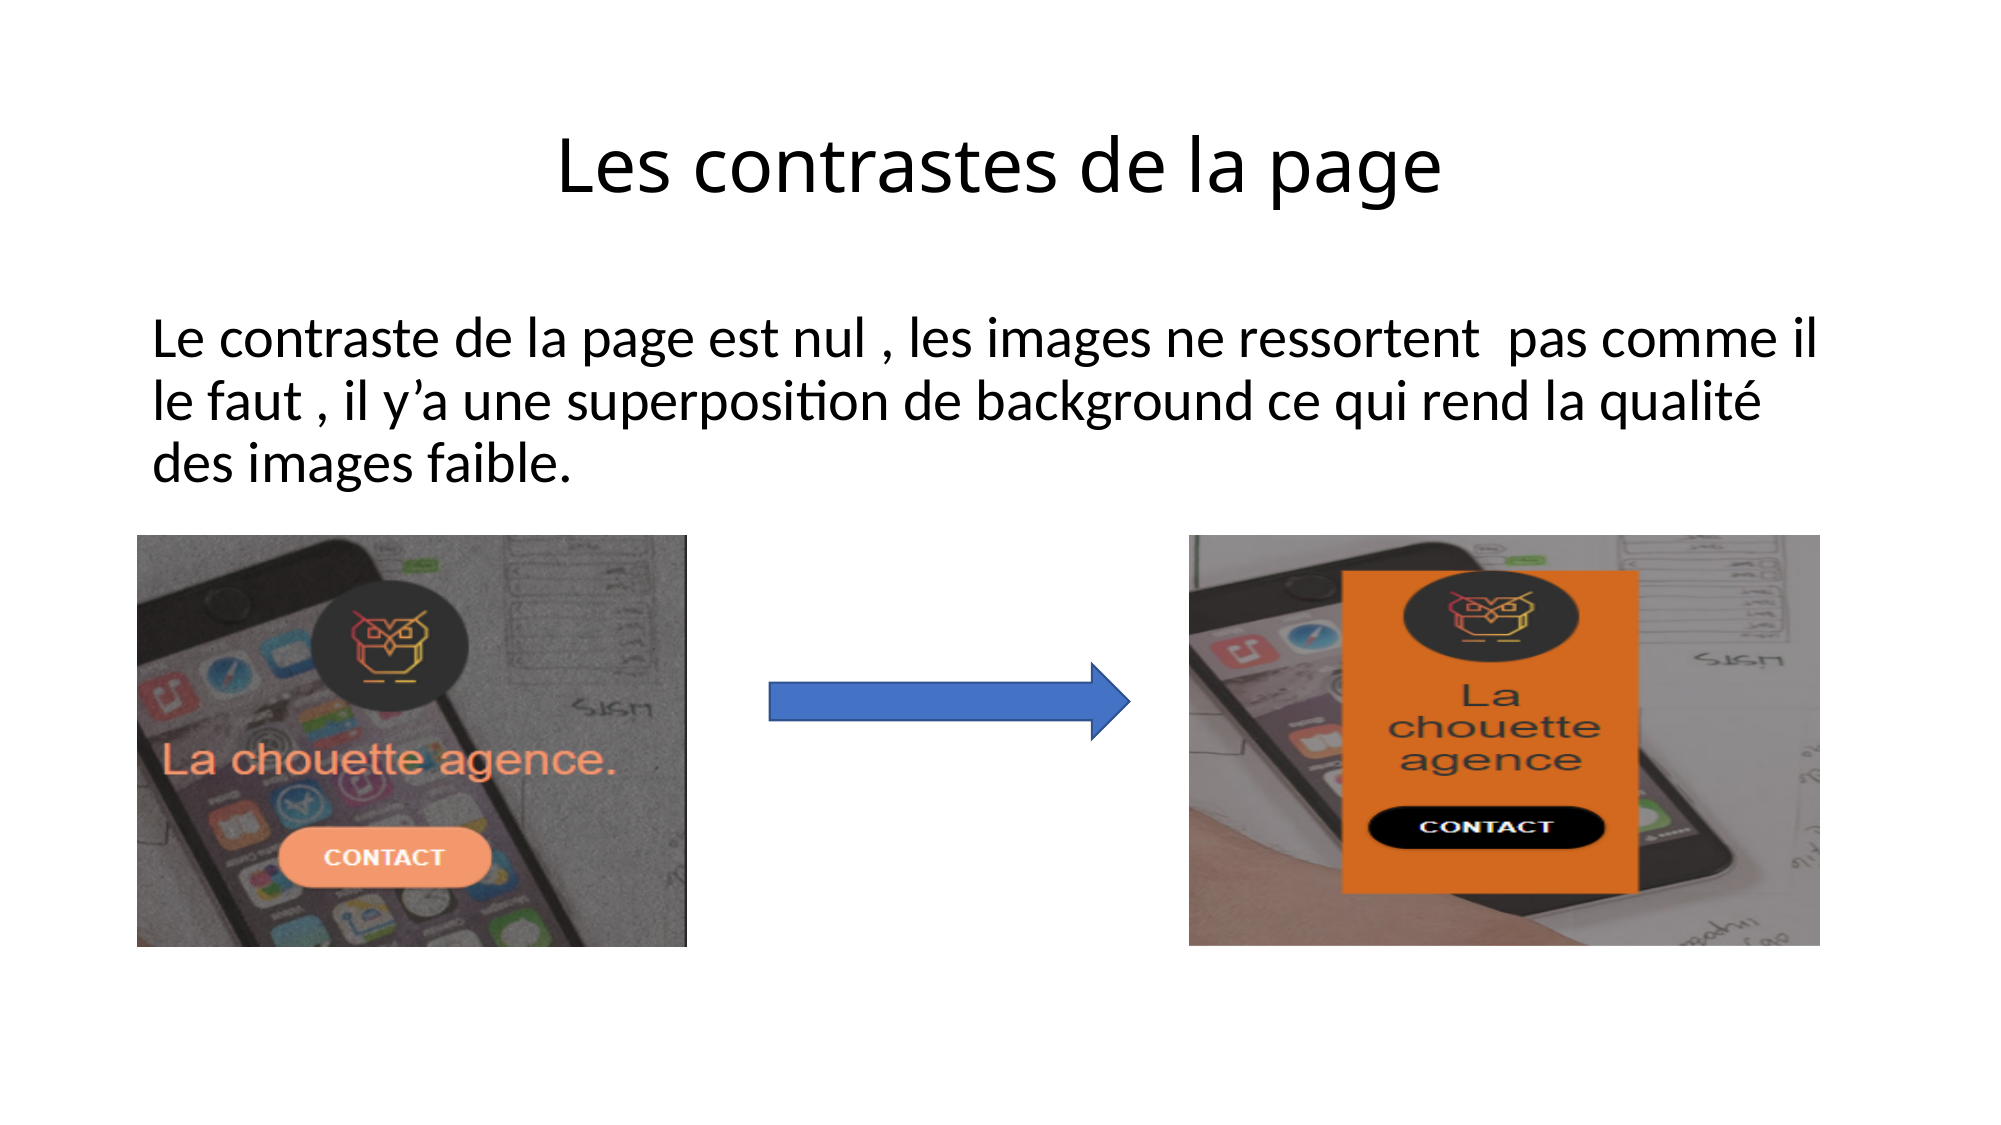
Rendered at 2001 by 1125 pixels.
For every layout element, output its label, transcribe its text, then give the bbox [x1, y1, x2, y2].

picture [137, 535, 687, 947]
picture [1189, 535, 1820, 947]
list Le contraste de la page est nul , les images ne ressortent pas comme il le faut , il y’a une superposition de background ce qui rend la qualité des images faible. [137, 299, 1863, 1014]
text_box [769, 663, 1130, 740]
title Les contrastes de la page [137, 59, 1863, 278]
